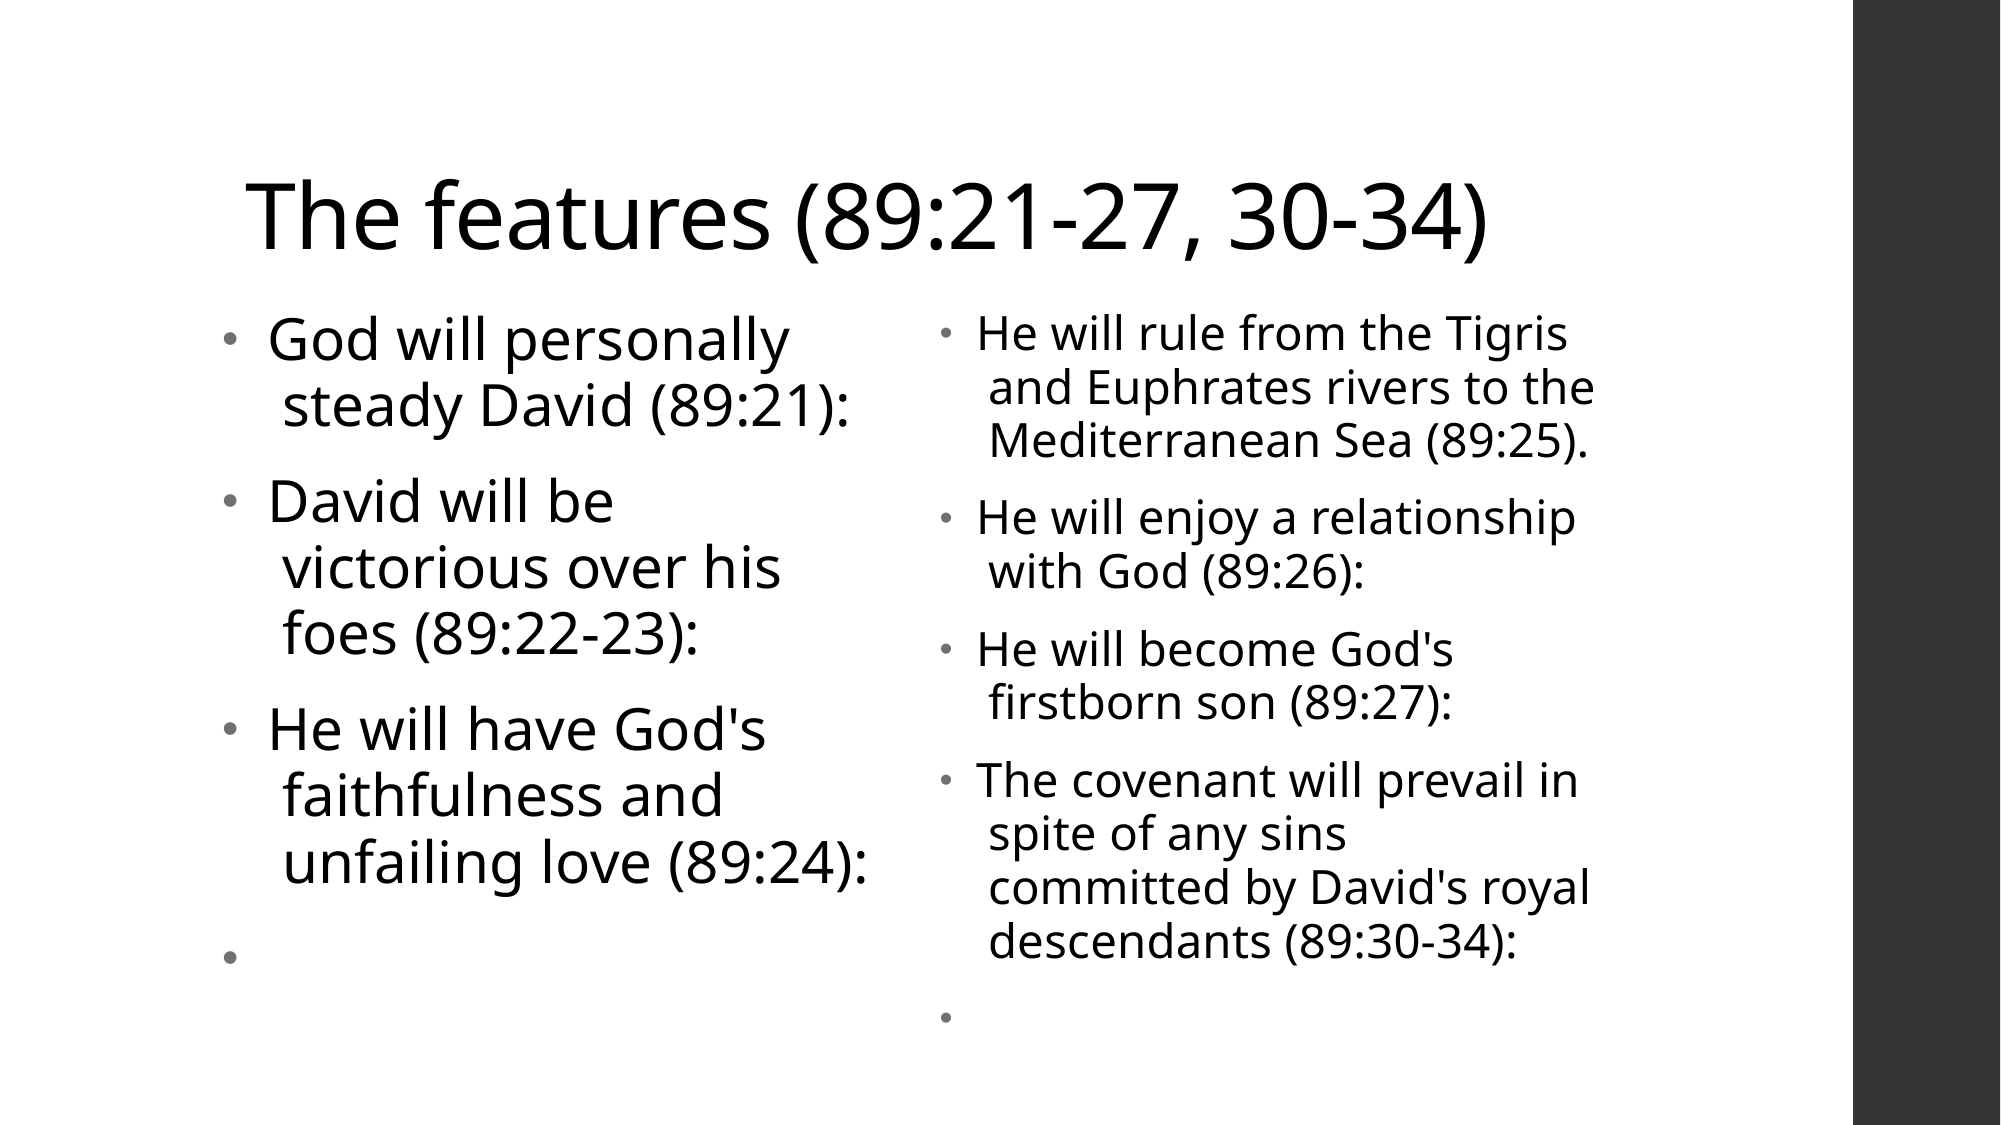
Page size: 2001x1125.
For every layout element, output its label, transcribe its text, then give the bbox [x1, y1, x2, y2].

title The features (89:21-27, 30-34) [206, 60, 1797, 278]
list He will rule from the Tigris and Euphrates rivers to the Mediterranean Sea (89:25). He will enjoy a relationship with God (89:26): He will become God's firstborn son (89:27): The covenant will prevail in spite of any sins committed by David's royal descendants (89:30-34): [924, 299, 1617, 1014]
list God will personally steady David (89:21): David will be victorious over his foes (89:22-23): He will have God's faithfulness and unfailing love (89:24): [207, 299, 900, 1014]
